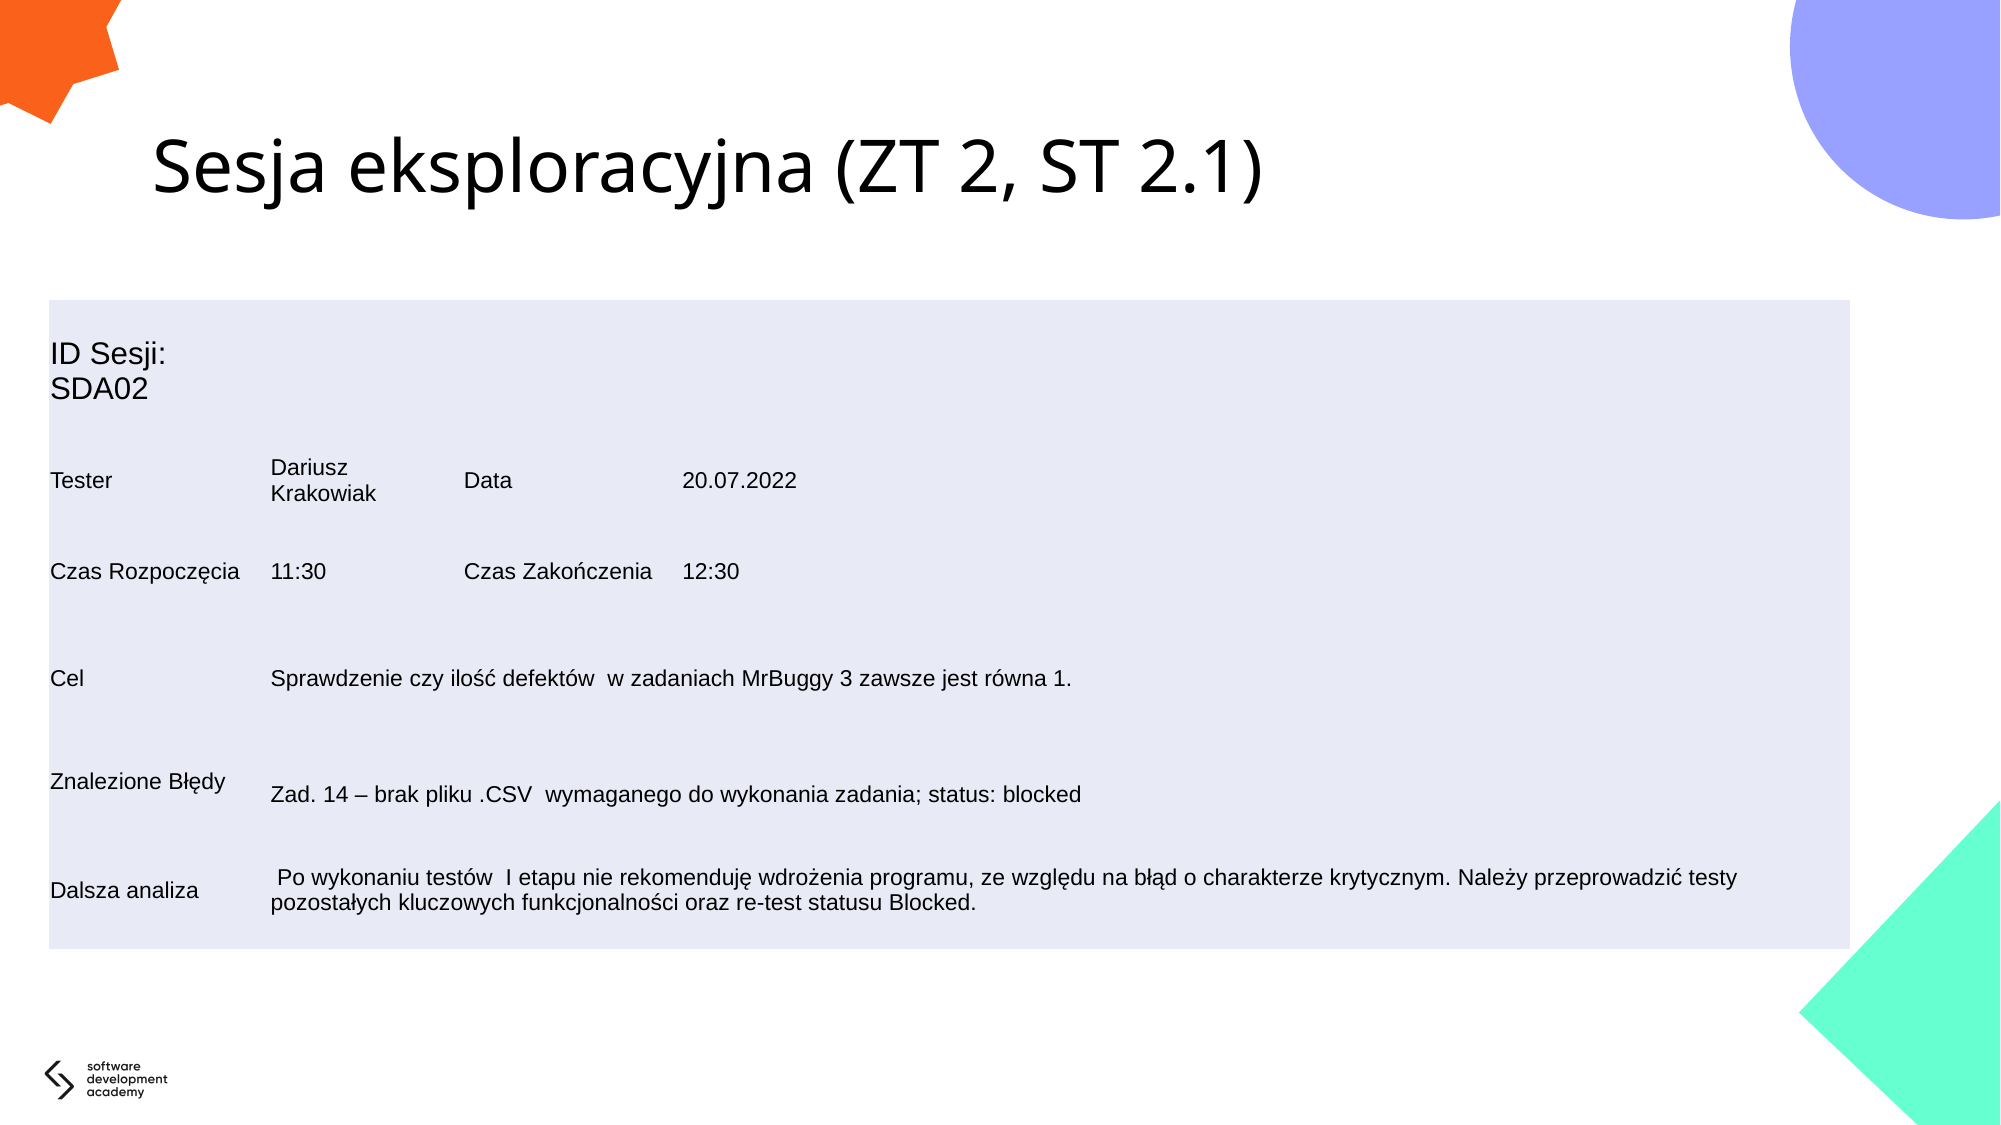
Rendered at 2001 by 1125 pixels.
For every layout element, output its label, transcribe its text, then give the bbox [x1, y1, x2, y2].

picture [19, 1035, 193, 1125]
table_header [1482, 300, 1651, 440]
table_cell 12:30 [681, 519, 874, 623]
table_header ID Sesji: SDA02 [49, 300, 269, 440]
table_cell Zad. 14 – brak pliku .CSV wymaganego do wykonania zadania; status: blocked [269, 732, 1850, 829]
table_cell 20.07.2022 [681, 440, 1169, 519]
table_cell [1651, 519, 1850, 623]
title Sesja eksploracyjna (ZT 2, ST 2.1) [137, 59, 1771, 278]
table_header [1169, 300, 1482, 440]
table_cell [410, 440, 463, 519]
table_cell [874, 519, 1169, 623]
table_header [332, 300, 410, 440]
table_header [1651, 300, 1850, 440]
table_cell Po wykonaniu testów I etapu nie rekomenduję wdrożenia programu, ze względu na błąd o charakterze krytycznym. Należy przeprowadzić testy pozostałych kluczowych funkcjonalności oraz re-test statusu Blocked. [269, 829, 1850, 949]
table_cell [1169, 440, 1482, 519]
table_cell [410, 519, 463, 623]
table_cell Dariusz Krakowiak [269, 440, 410, 519]
table_header [269, 300, 332, 440]
table_cell [1482, 519, 1651, 623]
table_cell Czas Zakończenia [463, 519, 681, 623]
table_cell Dalsza analiza [49, 829, 269, 949]
table_header [874, 300, 1169, 440]
table_cell Czas Rozpoczęcia [49, 519, 269, 623]
table_header [410, 300, 463, 440]
table_cell Sprawdzenie czy ilość defektów w zadaniach MrBuggy 3 zawsze jest równa 1. [269, 623, 1850, 732]
table_cell [1169, 519, 1482, 623]
table_header [681, 300, 874, 440]
table_header [463, 300, 681, 440]
table_cell [1651, 440, 1850, 519]
table_cell Data [463, 440, 681, 519]
table_cell Cel [49, 623, 269, 732]
table_cell Znalezione Błędy [49, 732, 269, 829]
table_cell 11:30 [269, 519, 410, 623]
table_cell Tester [49, 440, 269, 519]
table_cell [1482, 440, 1651, 519]
